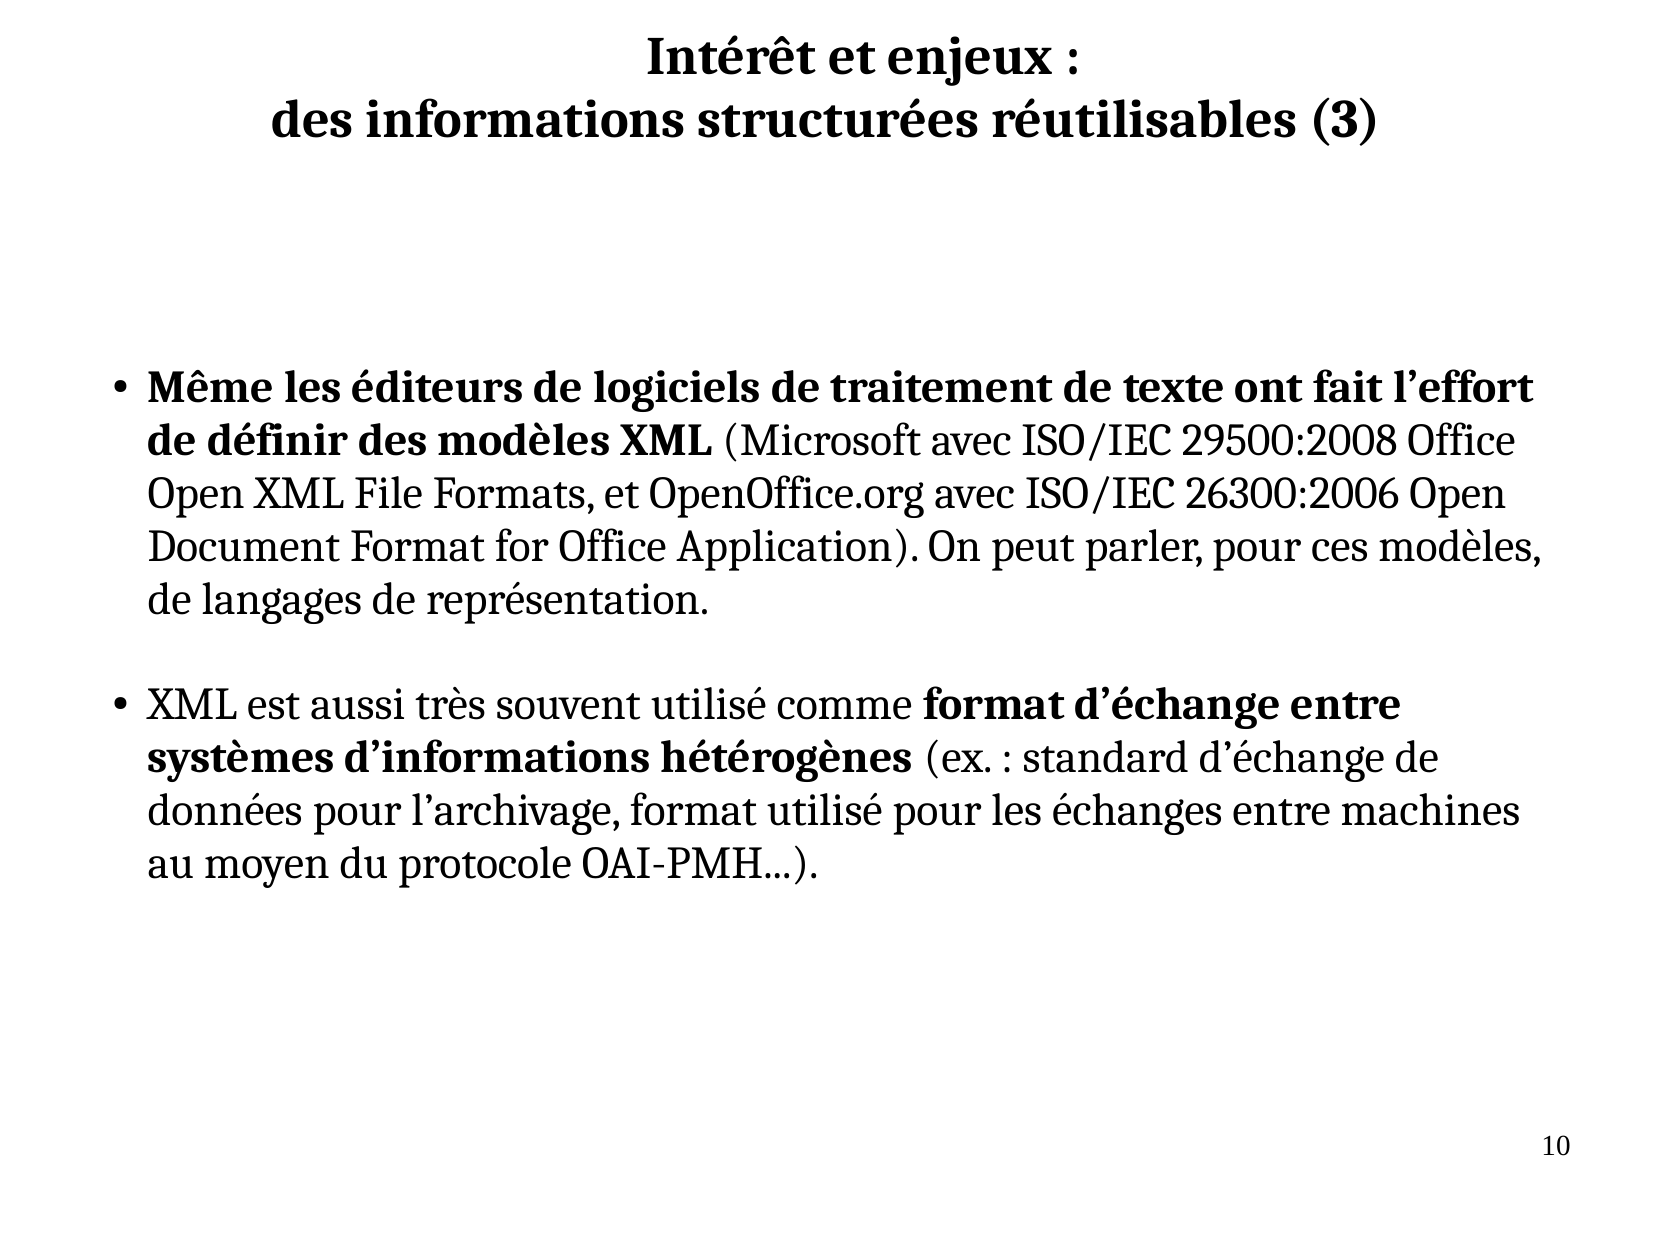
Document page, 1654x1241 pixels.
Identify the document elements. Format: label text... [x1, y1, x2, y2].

title Intérêt et enjeux : des informations structurées réutilisables (3) [0, 0, 1654, 178]
subtitle Même les éditeurs de logiciels de traitement de texte ont fait l’effort de définir des modèles XML (Microsoft avec ISO/IEC 29500:2008 Office Open XML File Formats, et OpenOffice.org avec ISO/IEC 26300:2006 Open Document Format for Office Application). On peut parler, pour ces modèles, de langages de représentation. XML est aussi très souvent utilisé comme format d’échange entre systèmes d’informations hétérogènes (ex. : standard d’échange de données pour l’archivage, format utilisé pour les échanges entre machines au moyen du protocole OAI-PMH...). [76, 236, 1565, 1141]
